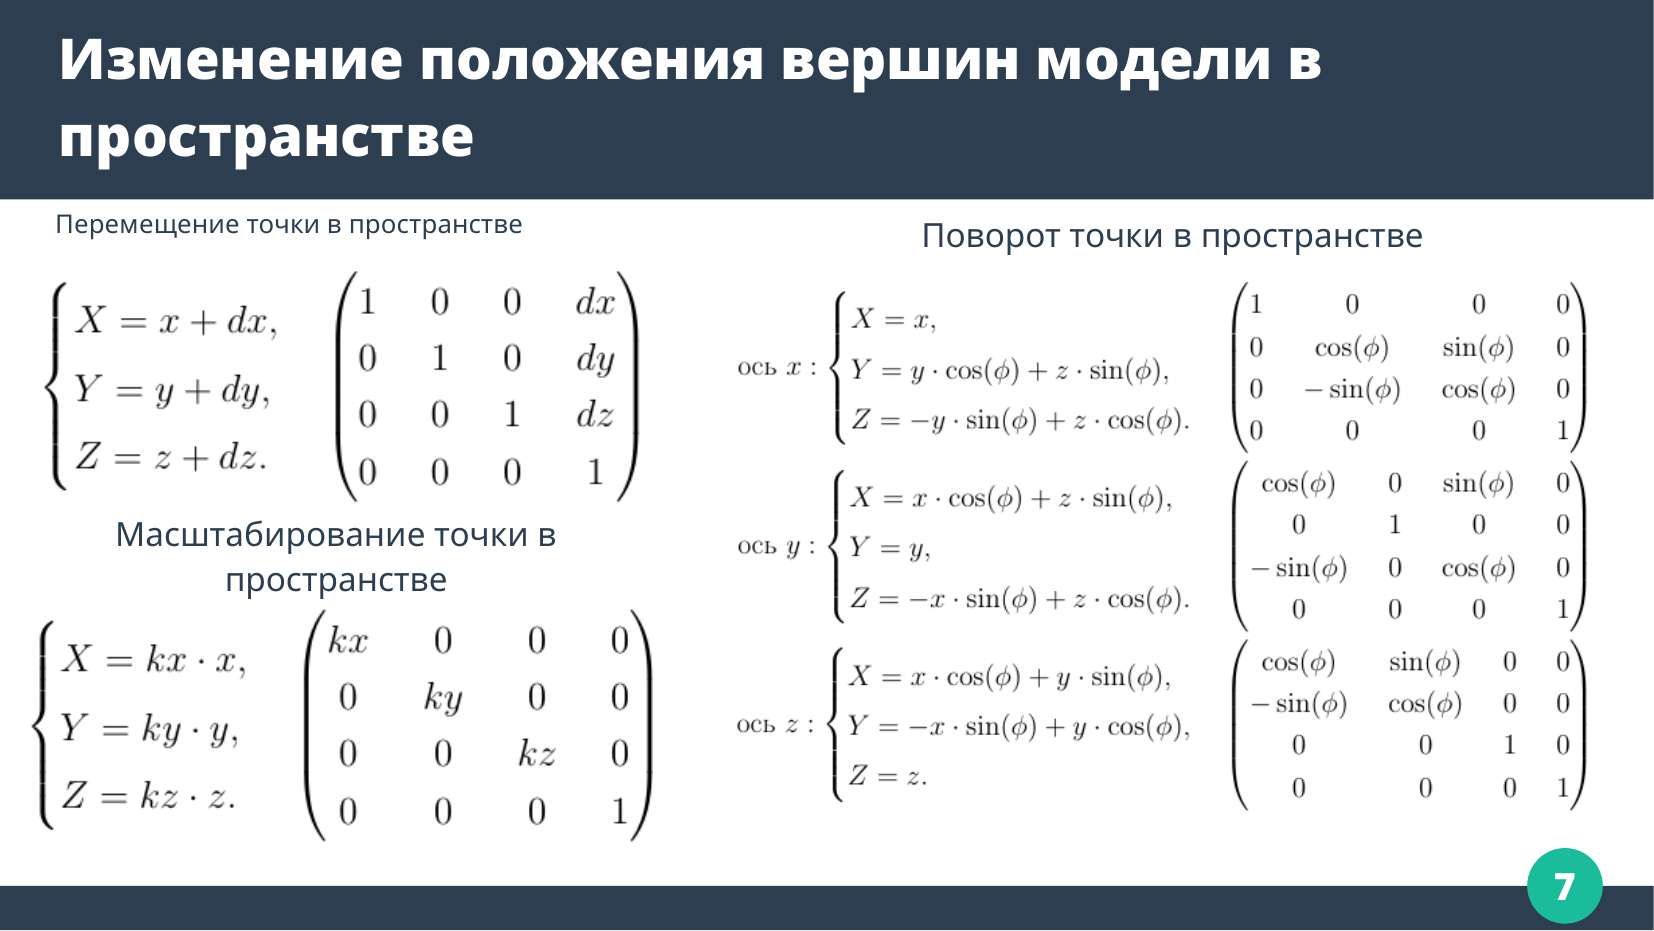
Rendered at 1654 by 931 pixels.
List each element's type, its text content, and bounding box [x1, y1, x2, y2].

picture [37, 256, 666, 525]
text_box Масштабирование точки в пространстве [0, 525, 673, 588]
title Изменение положения вершин модели в пространстве [59, 37, 1595, 155]
list Перемещение точки в пространстве [0, 206, 638, 263]
text_box Поворот точки в пространстве [900, 200, 1446, 262]
picture [18, 596, 676, 863]
picture [712, 262, 1591, 826]
